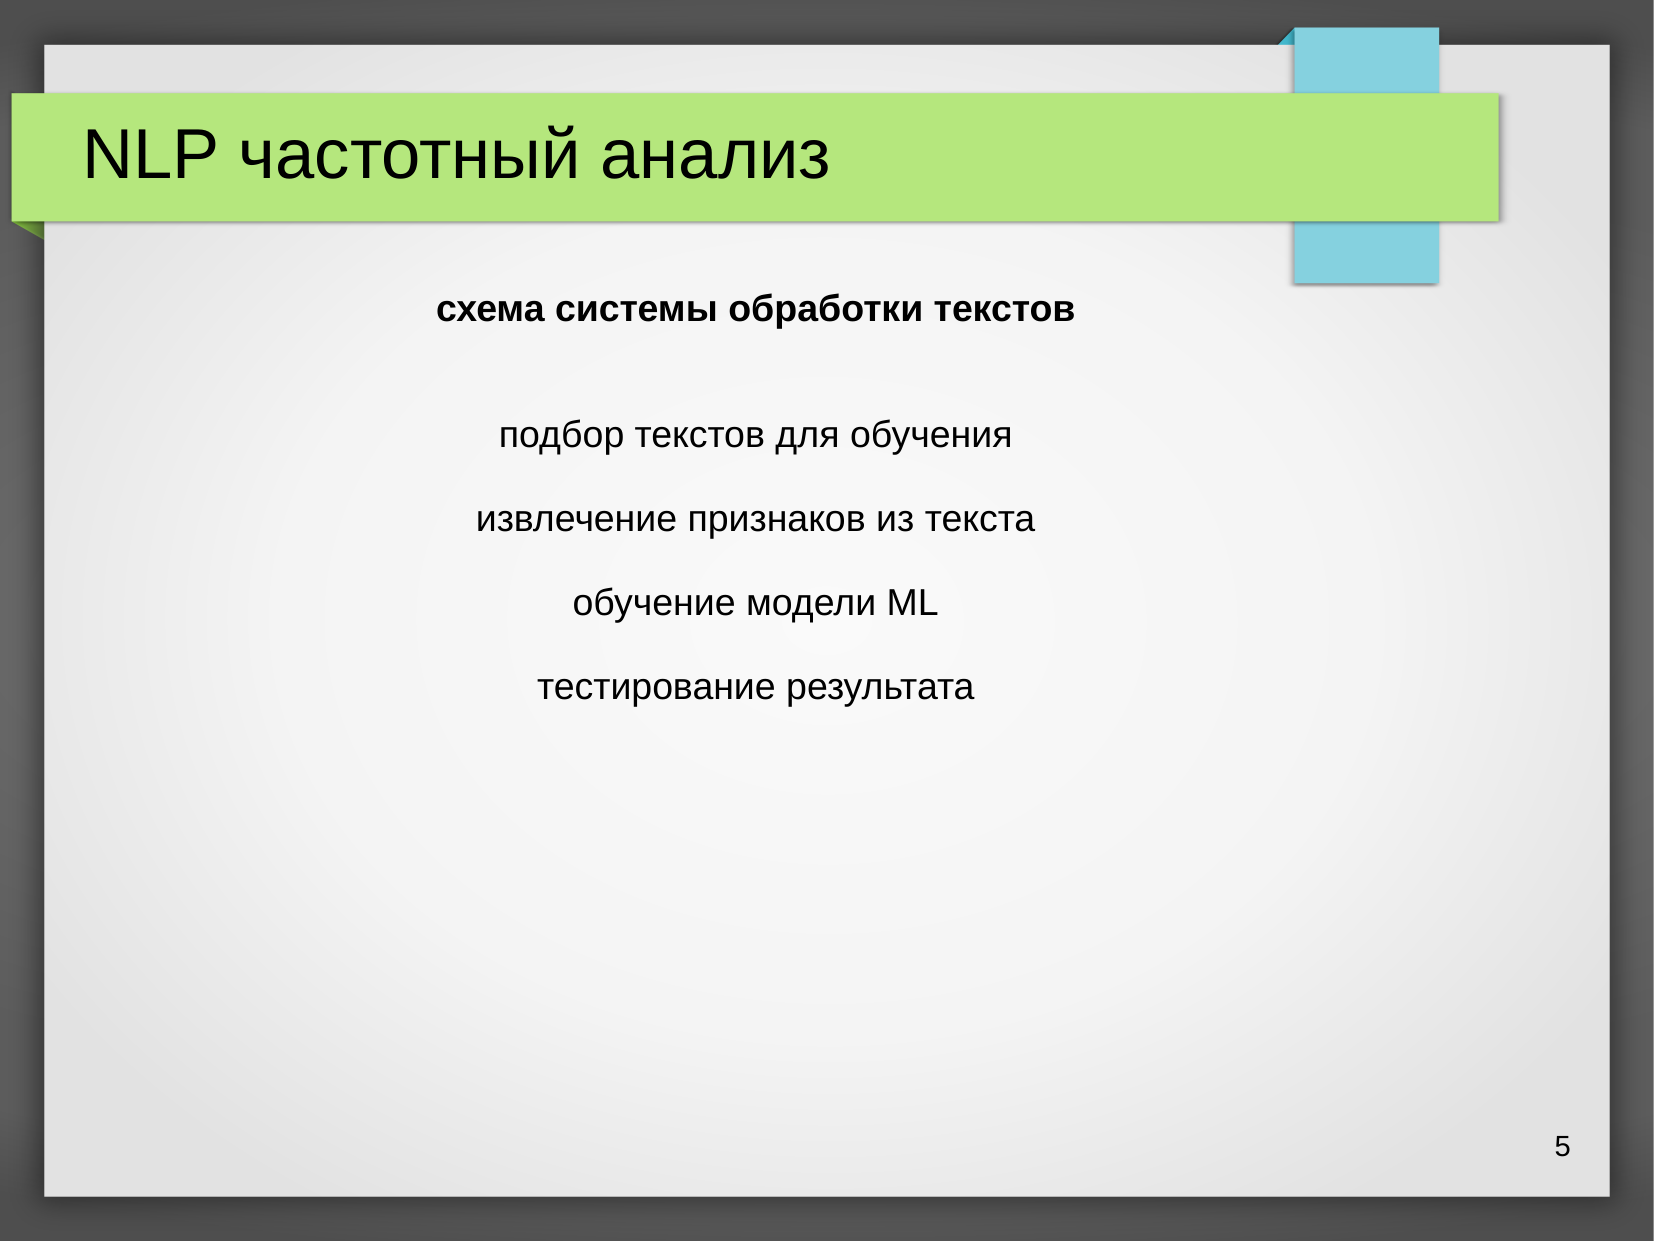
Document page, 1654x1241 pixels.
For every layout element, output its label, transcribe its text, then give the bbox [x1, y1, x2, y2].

picture [0, 0, 1654, 1241]
text_box схема системы обработки текстов подбор текстов для обучения извлечение признаков из текста обучение модели ML тестирование результата [188, 245, 1323, 834]
title NLP частотный анализ [82, 113, 1406, 194]
